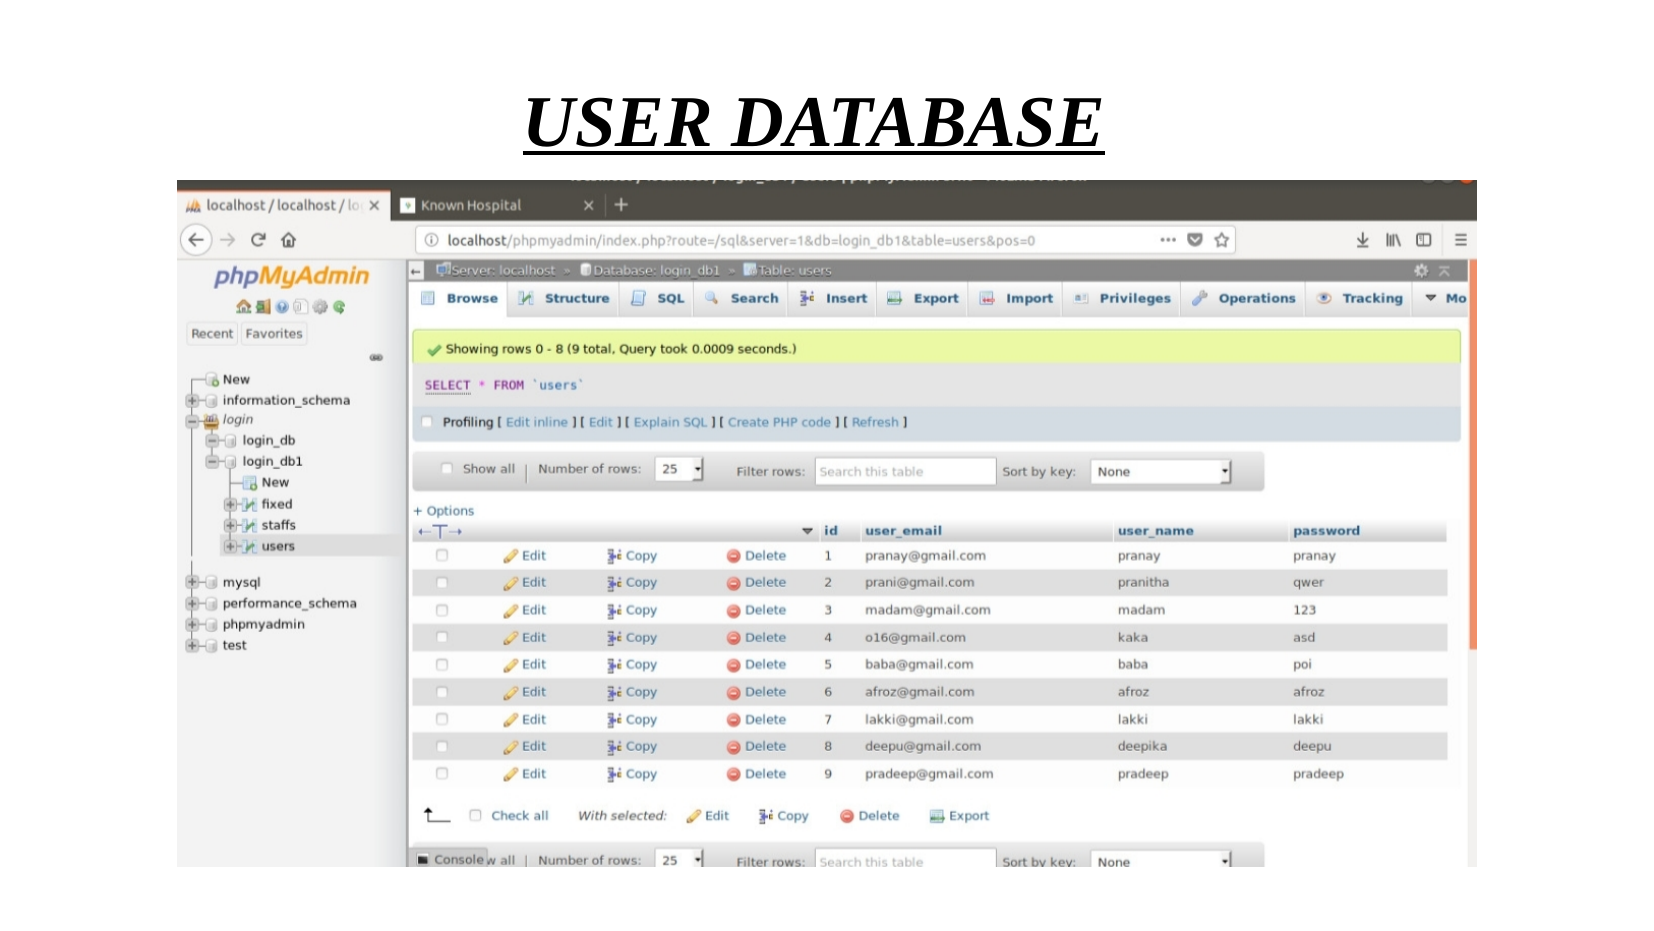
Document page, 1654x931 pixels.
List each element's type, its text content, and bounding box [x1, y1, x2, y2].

picture [177, 180, 1477, 867]
title USER DATABASE [82, 37, 1571, 193]
